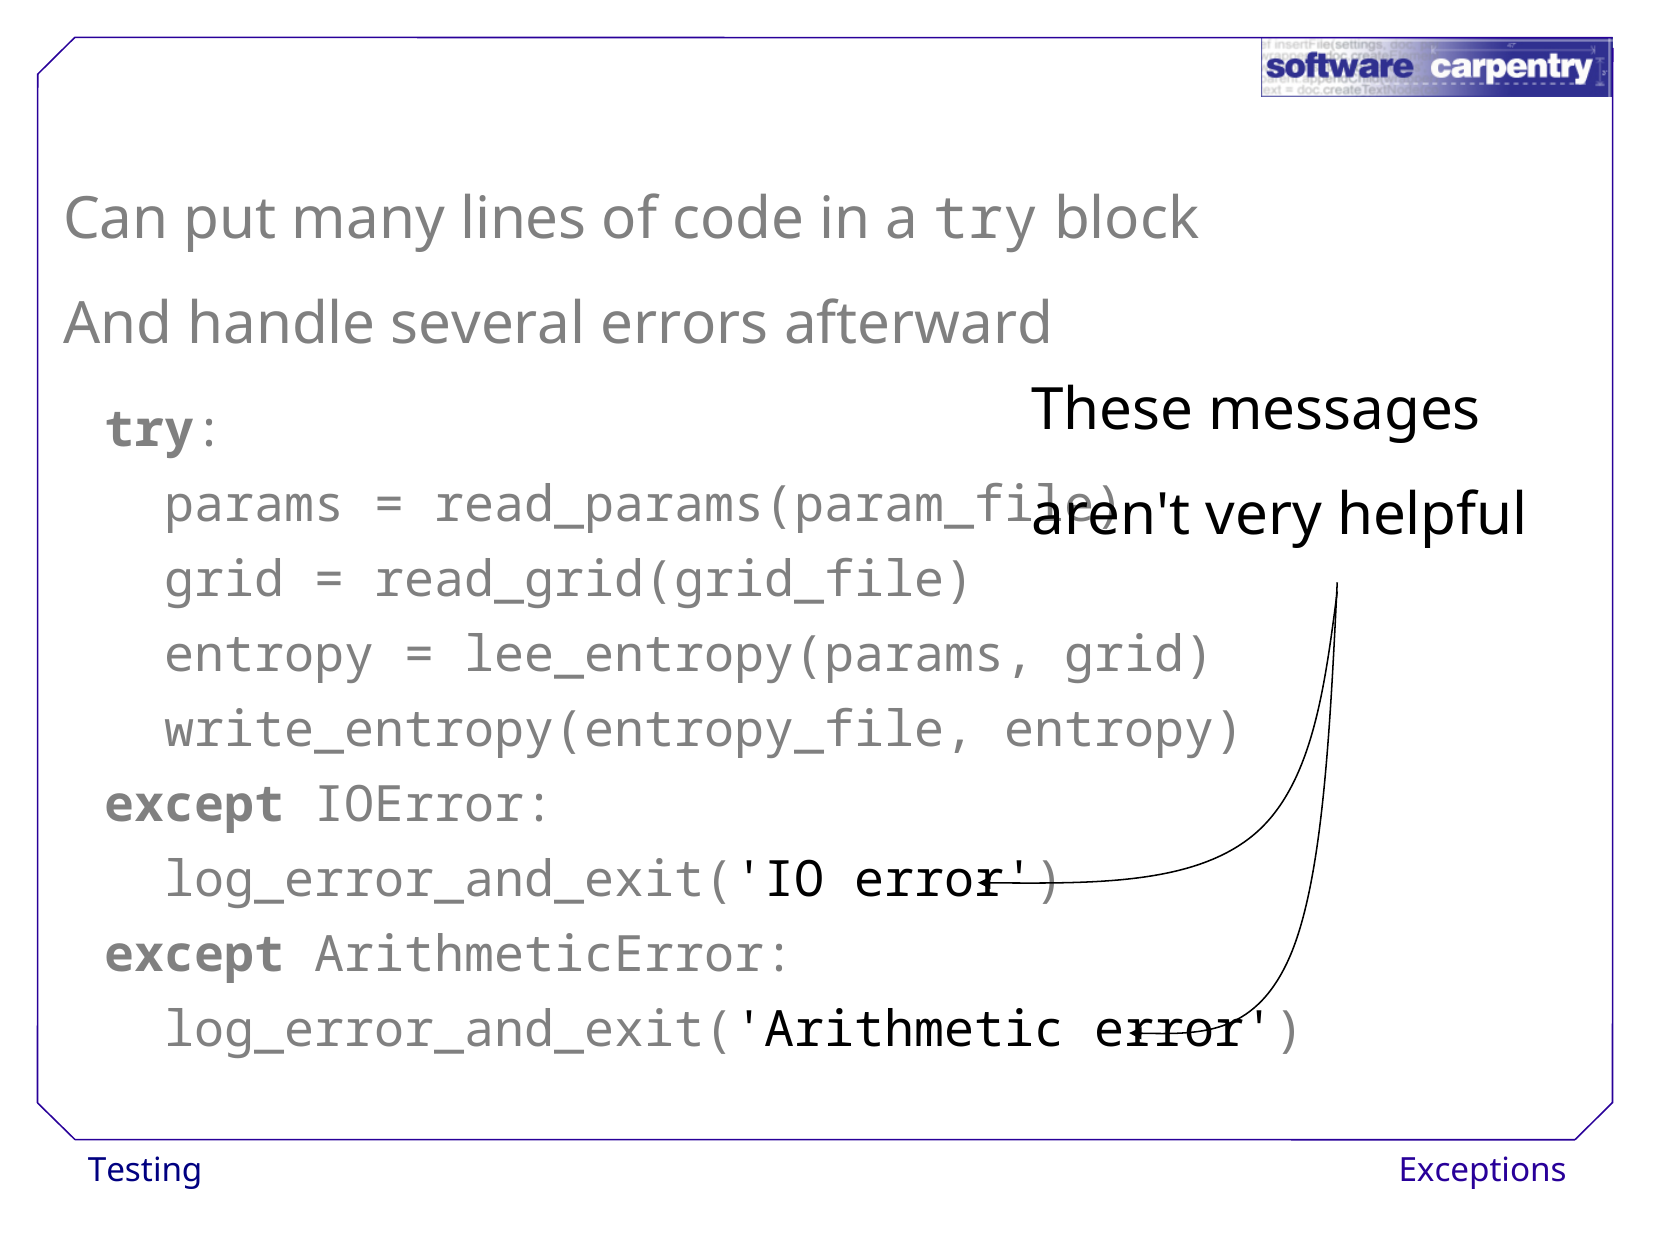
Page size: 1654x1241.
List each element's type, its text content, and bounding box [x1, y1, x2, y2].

picture [1261, 39, 1613, 97]
text_box Can put many lines of code in a try block And handle several errors afterward [48, 137, 1365, 364]
text_box try: params = read_params(param_file) grid = read_grid(grid_file) entropy = lee_entropy(params, grid) write_entropy(entropy_file, entropy) except IOError: log_error_and_exit('IO error') except ArithmeticError: log_error_and_exit('Arithmetic error') [89, 374, 1512, 1093]
text_box These messages aren't very helpful [1016, 328, 1654, 554]
